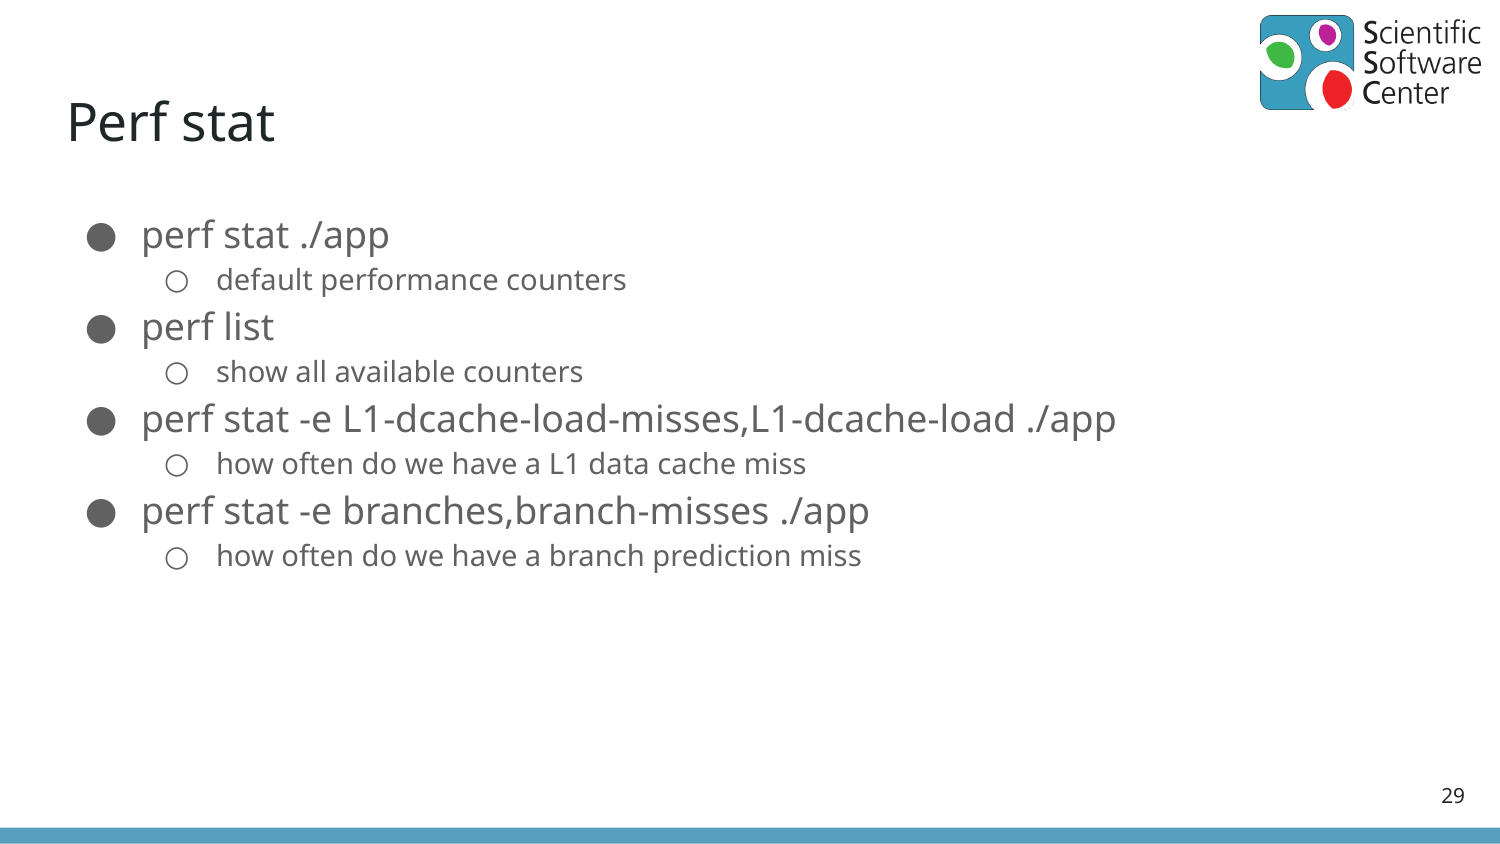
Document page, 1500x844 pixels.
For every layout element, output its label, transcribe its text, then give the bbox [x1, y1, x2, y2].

list perf stat ./app default performance counters perf list show all available counters perf stat -e L1-dcache-load-misses,L1-dcache-load ./app how often do we have a L1 data cache miss perf stat -e branches,branch-misses ./app how often do we have a branch prediction miss [51, 189, 1449, 750]
slide_number <number> [1389, 764, 1480, 830]
picture [1260, 15, 1481, 110]
title Perf stat [51, 72, 1449, 167]
